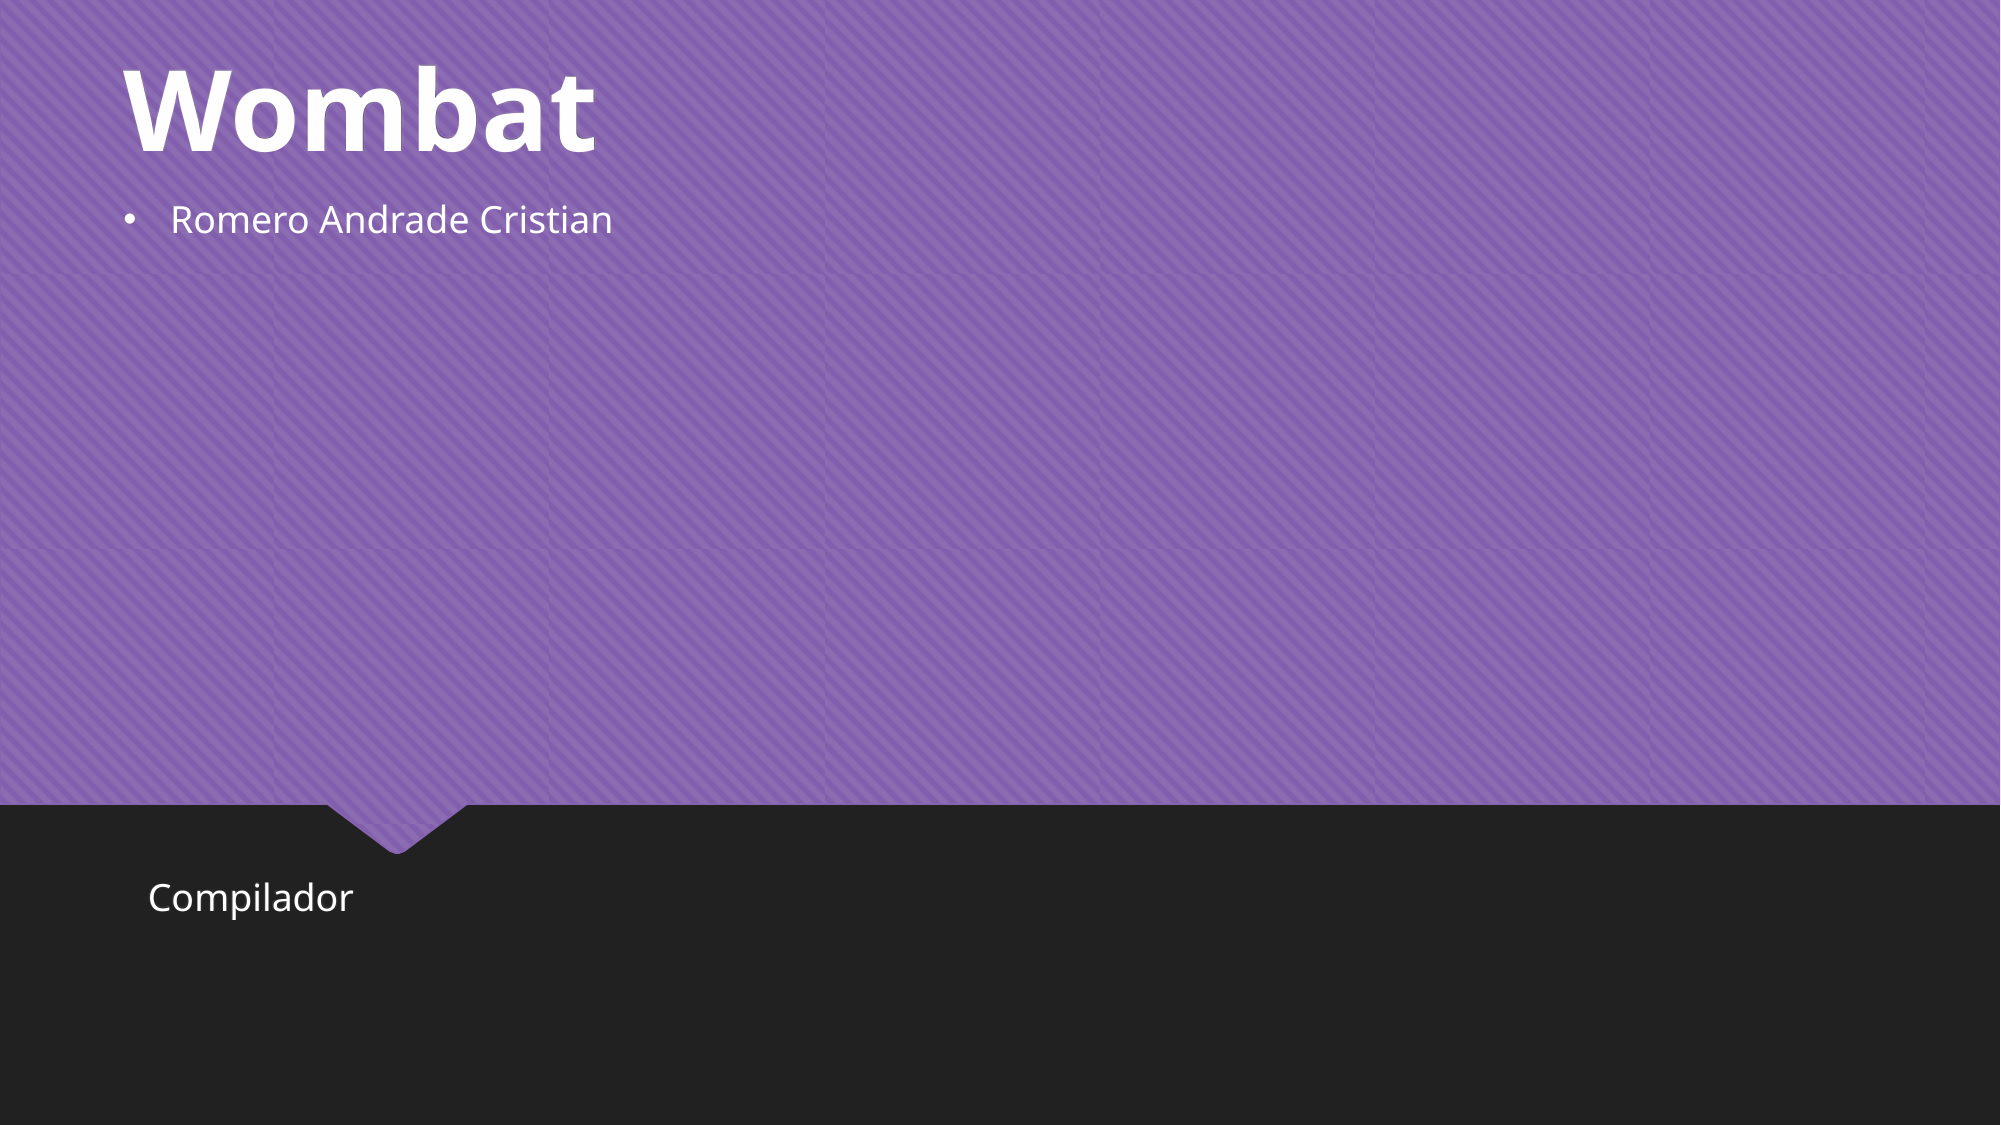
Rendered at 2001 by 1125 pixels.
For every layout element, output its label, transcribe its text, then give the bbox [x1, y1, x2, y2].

text_box Romero Andrade Cristian [108, 188, 1844, 250]
picture [1, 1, 1999, 852]
subtitle Compilador [132, 866, 1868, 938]
title Wombat [108, 29, 1844, 182]
